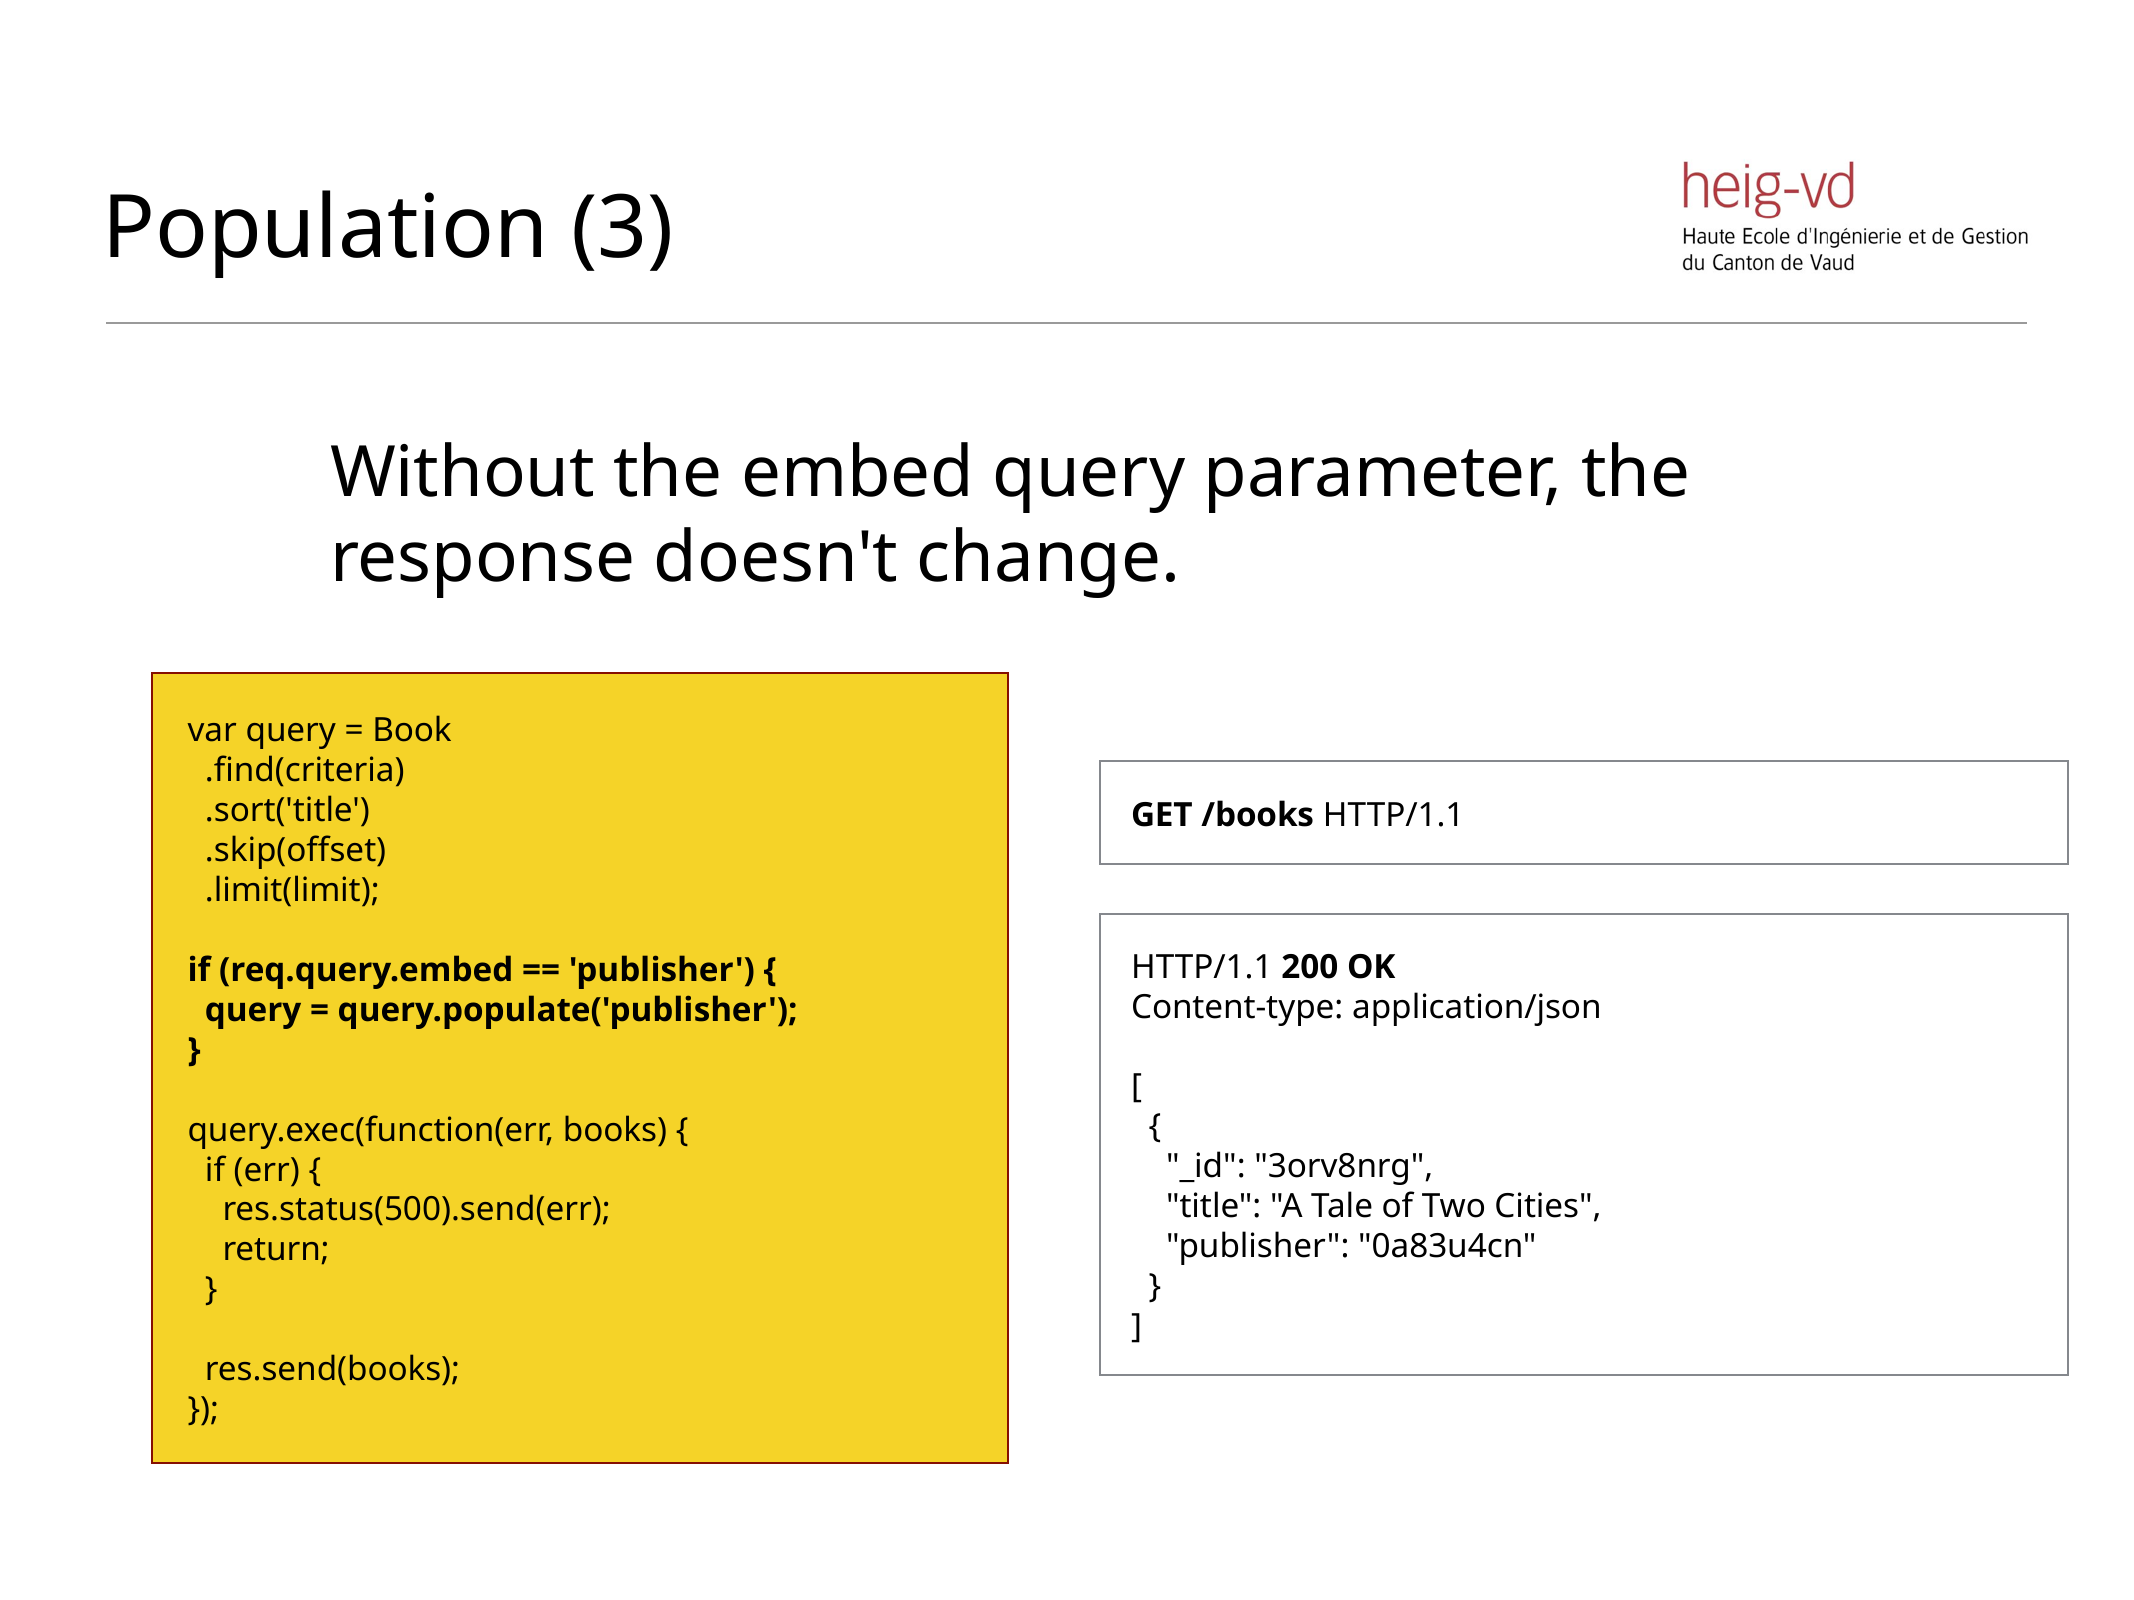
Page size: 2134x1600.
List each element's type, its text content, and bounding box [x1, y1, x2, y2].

text_box HTTP/1.1 200 OK Content-type: application/json [ { "_id": "3orv8nrg", "title": "A Tale of Two Cities", "publisher": "0a83u4cn" } ] [1099, 913, 2069, 1376]
text_box Without the embed query parameter, the response doesn't change. [321, 417, 1812, 604]
title Population (3) [93, 54, 2040, 284]
text_box GET /books HTTP/1.1 [1099, 761, 2069, 864]
text_box var query = Book .find(criteria) .sort('title') .skip(offset) .limit(limit); if (req.query.embed == 'publisher') { query = query.populate('publisher'); } query.exec(function(err, books) { if (err) { res.status(500).send(err); return; } res.send(books); }); [152, 672, 1008, 1463]
